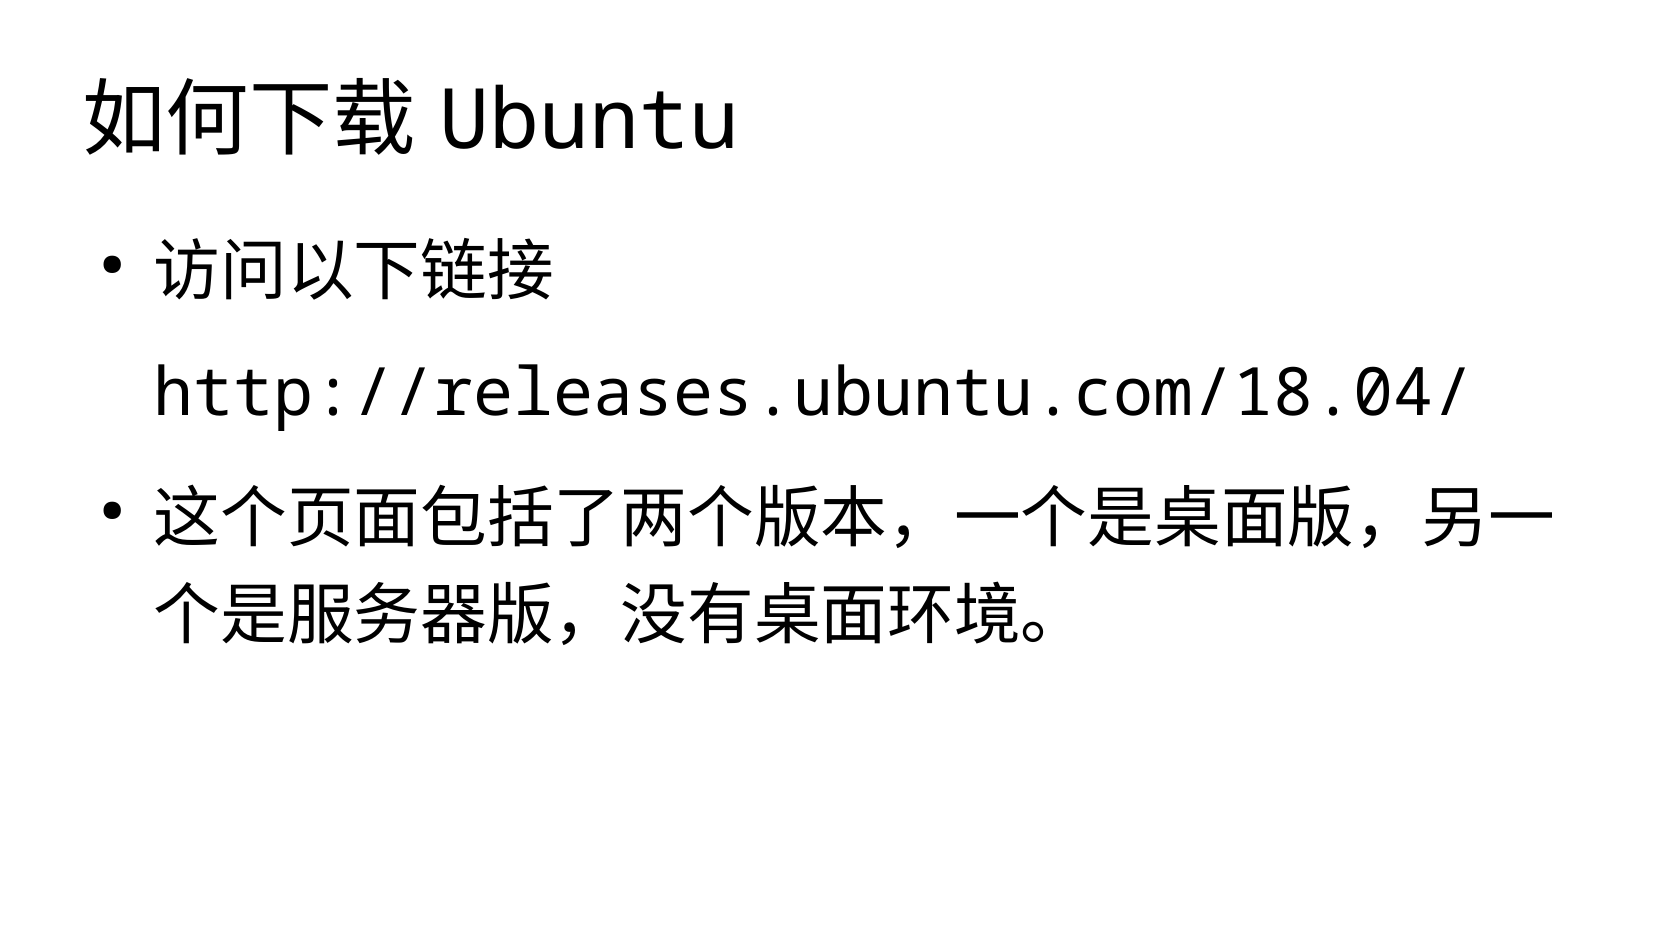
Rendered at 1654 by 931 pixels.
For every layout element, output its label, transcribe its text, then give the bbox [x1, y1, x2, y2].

list 访问以下链接 http://releases.ubuntu.com/18.04/ 这个页面包括了两个版本，一个是桌面版，另一个是服务器版，没有桌面环境。 [82, 217, 1571, 758]
title 如何下载Ubuntu [82, 37, 1571, 189]
